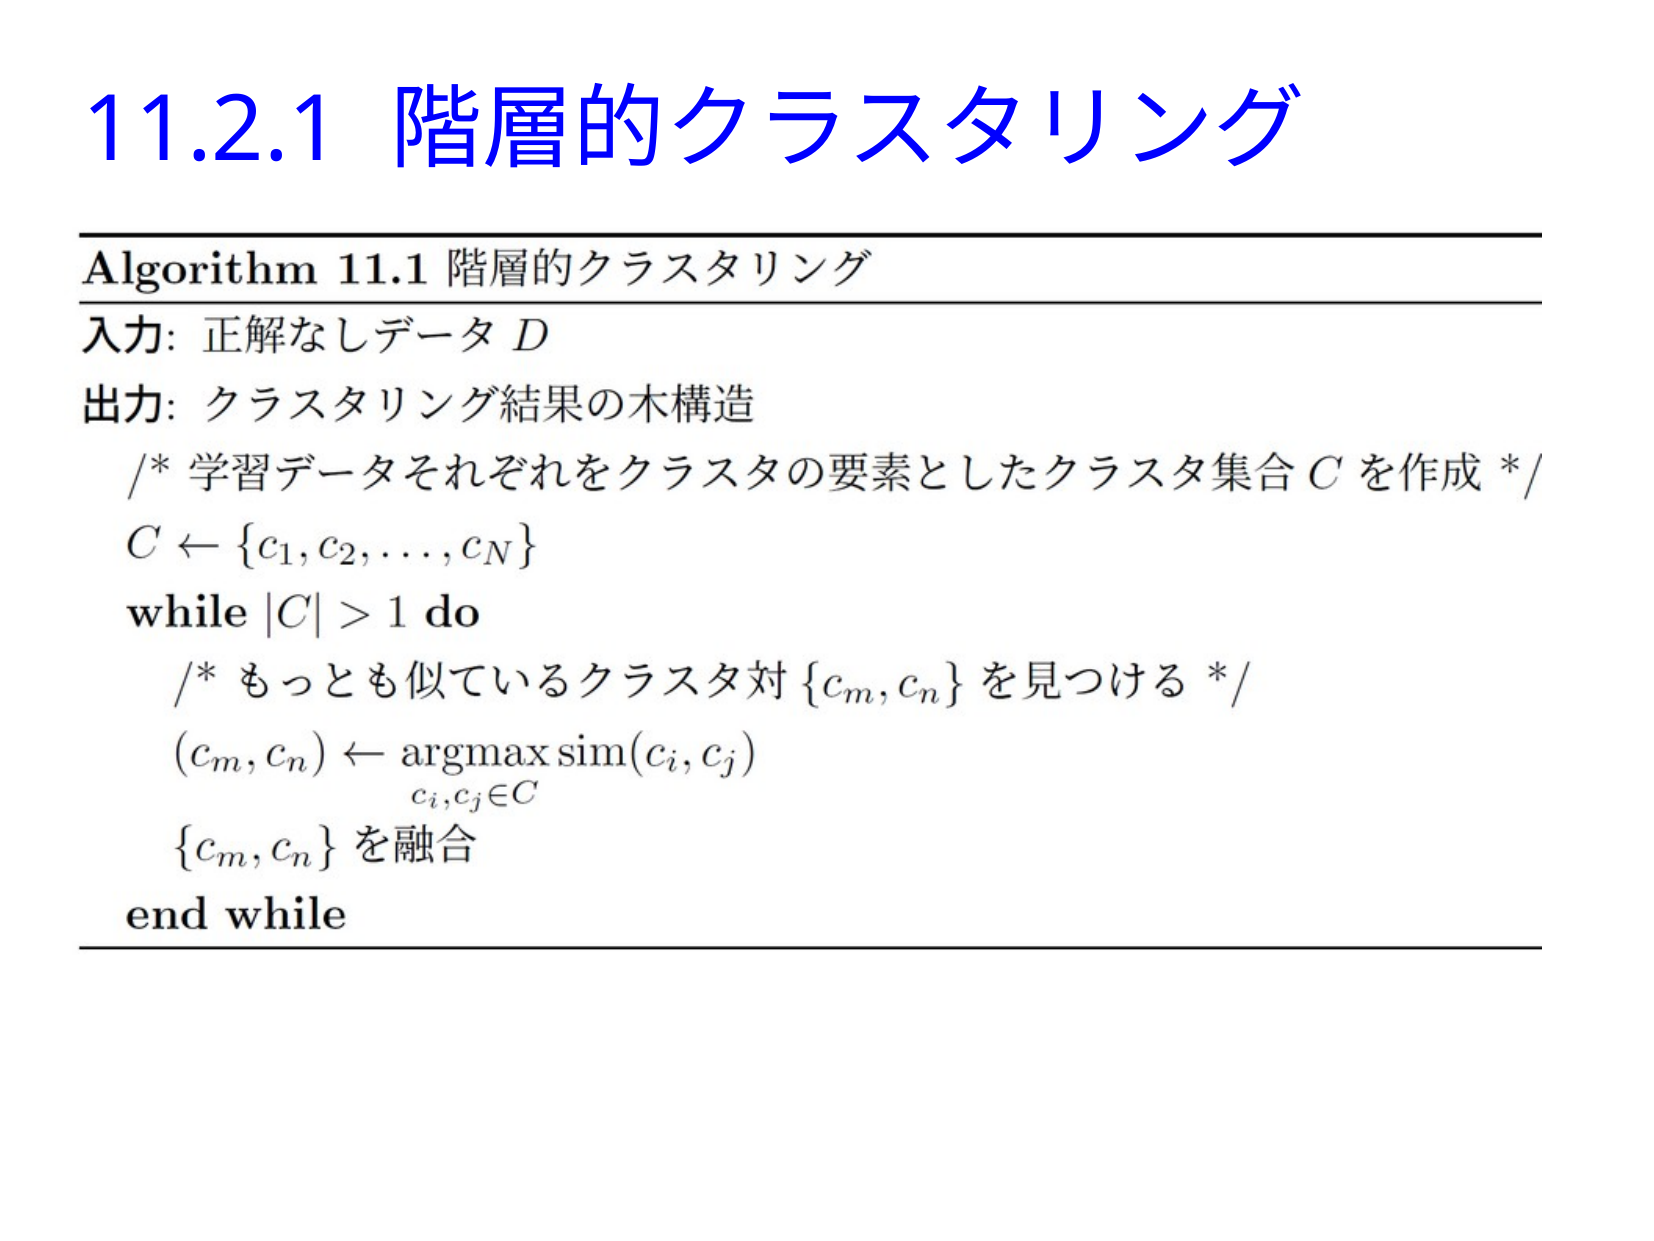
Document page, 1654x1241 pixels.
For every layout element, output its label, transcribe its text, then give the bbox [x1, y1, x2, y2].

picture [64, 216, 1542, 959]
title 11.2.1 階層的クラスタリング [82, 49, 1571, 201]
